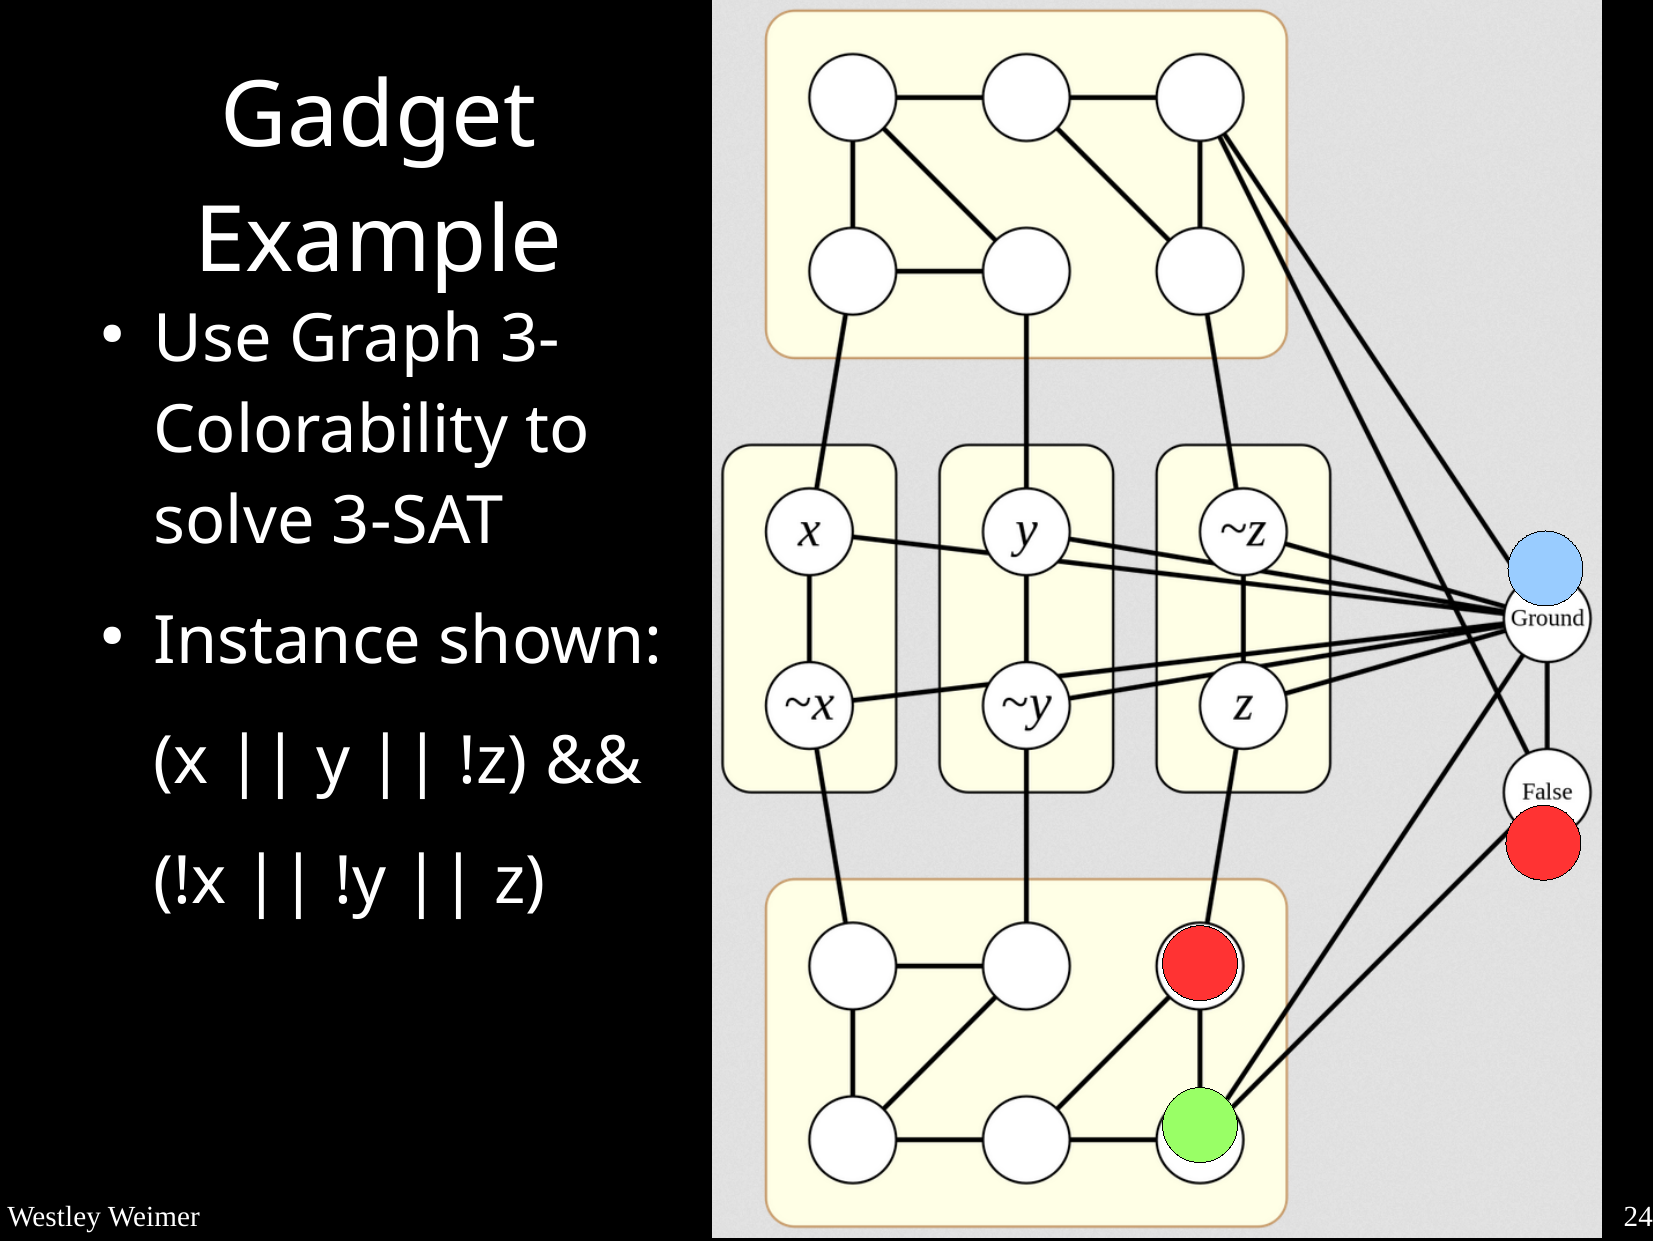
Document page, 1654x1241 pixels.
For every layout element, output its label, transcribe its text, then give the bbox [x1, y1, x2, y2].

title Gadget Example [82, 46, 676, 290]
text_box [1507, 530, 1583, 606]
text_box [1162, 925, 1238, 1001]
text_box [1162, 1087, 1238, 1163]
list Use Graph 3-Colorability to solve 3-SAT Instance shown: (x || y || !z) && (!x || !y || z) [82, 290, 676, 1109]
text_box [1505, 805, 1581, 881]
picture [712, 0, 1602, 1238]
